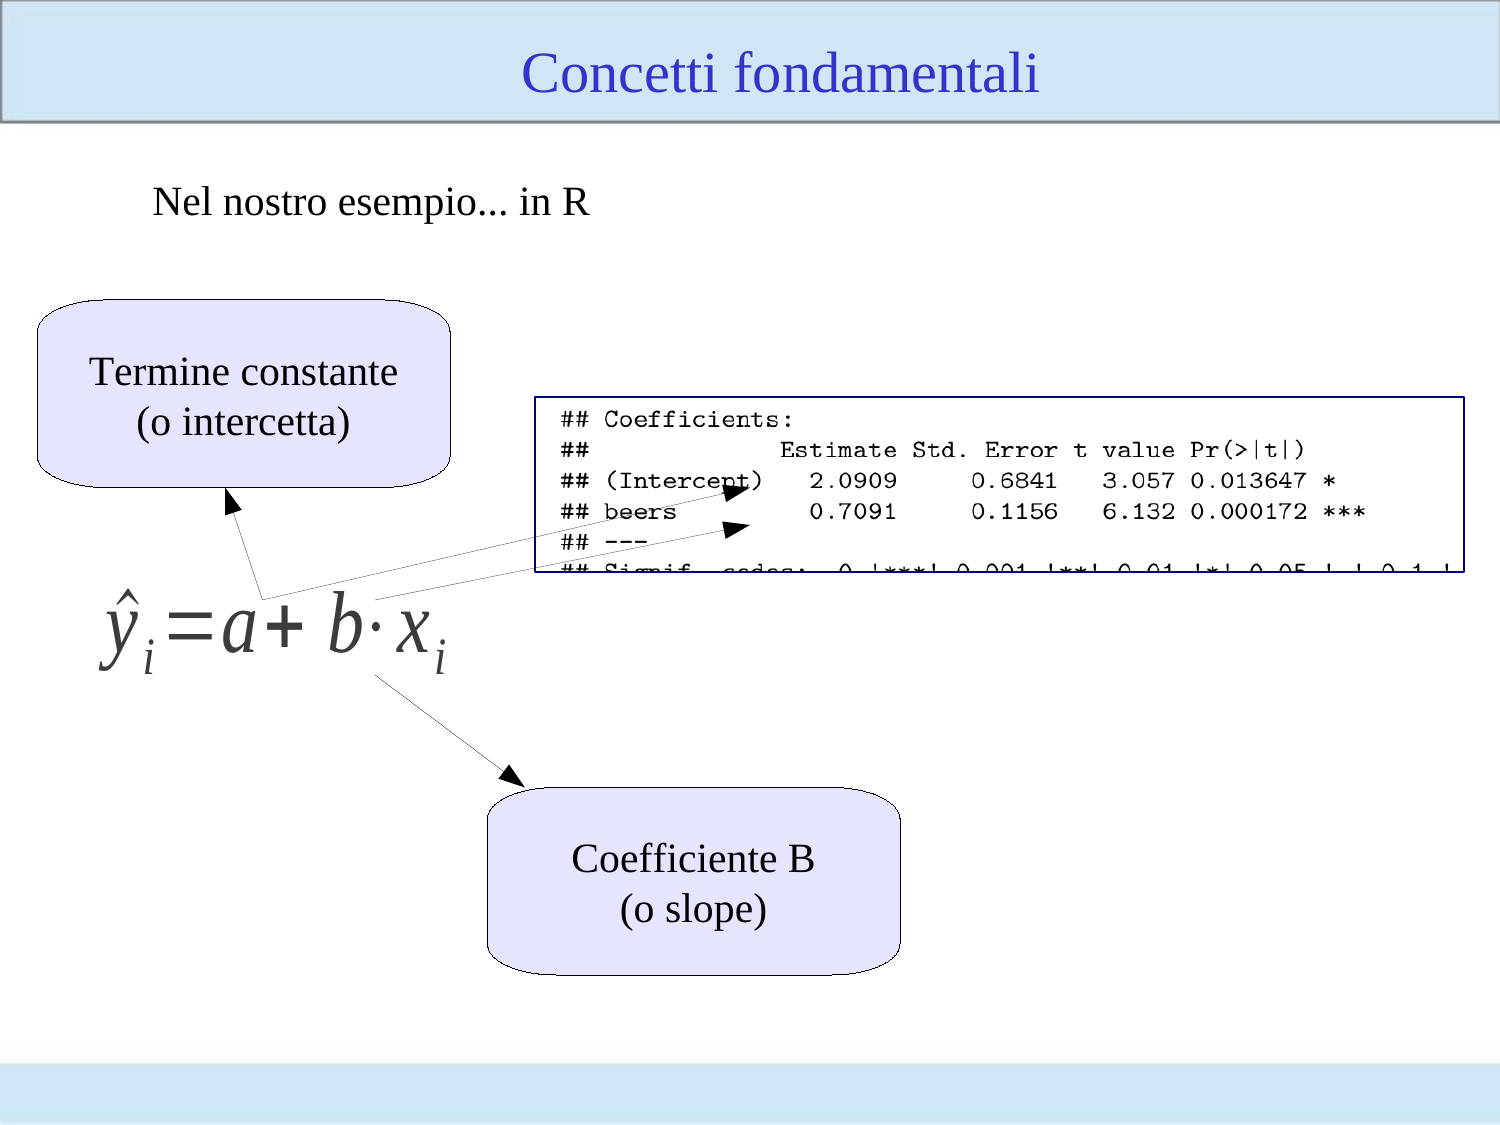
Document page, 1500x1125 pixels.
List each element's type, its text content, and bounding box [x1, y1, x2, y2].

text_box Termine constante (o intercetta) [37, 299, 451, 488]
chart [255, 575, 366, 599]
text_box Coefficiente B (o slope) [487, 787, 901, 976]
chart [78, 575, 464, 686]
text_box Nel nostro esempio... in R [137, 150, 1426, 232]
picture [0, 0, 1500, 1125]
title Concetti fondamentali [249, 24, 1313, 113]
